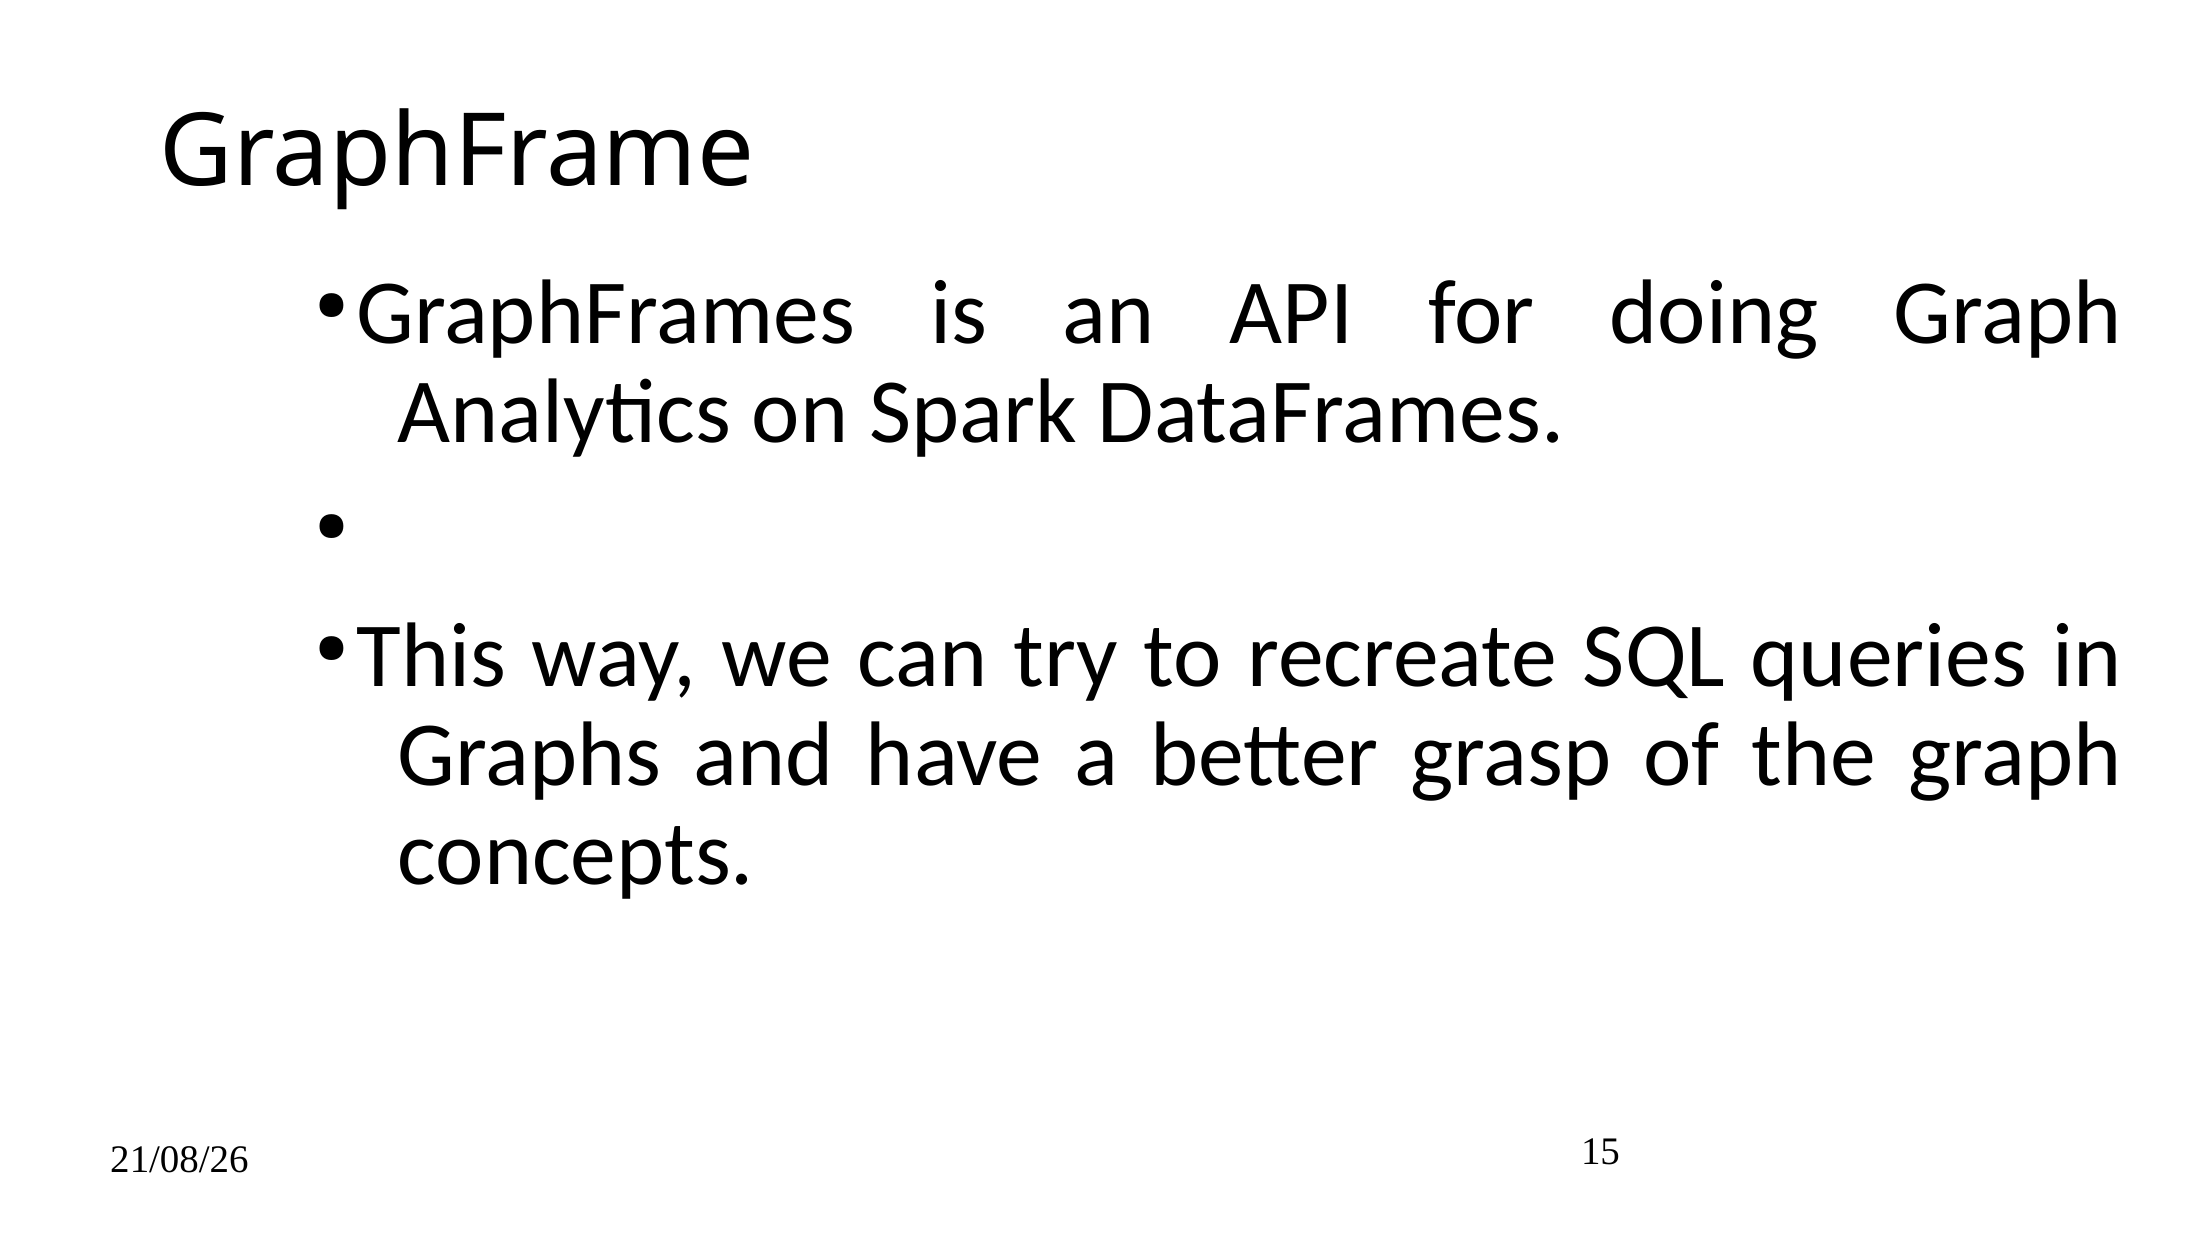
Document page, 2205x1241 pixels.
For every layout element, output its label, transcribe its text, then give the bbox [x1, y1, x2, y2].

title GraphFrame [144, 49, 1985, 257]
list GraphFrames is an API for doing Graph Analytics on Spark DataFrames. This way, we can try to recreate SQL queries in Graphs and have a better grasp of the graph concepts. [300, 256, 2140, 1140]
text_box 25-11-2022 [110, 1133, 624, 1241]
text_box [1580, 1140, 2095, 1241]
